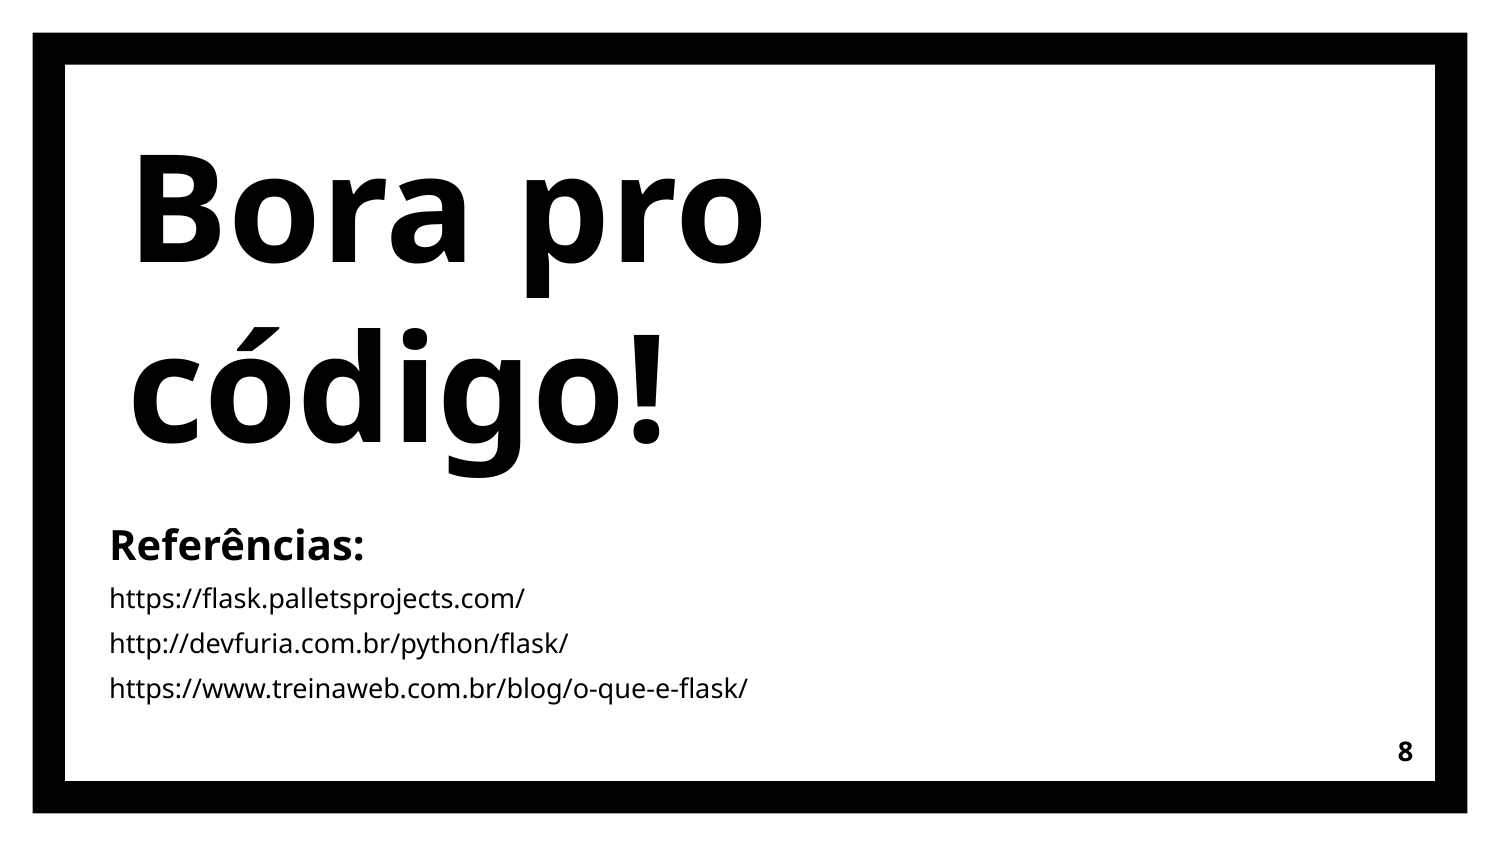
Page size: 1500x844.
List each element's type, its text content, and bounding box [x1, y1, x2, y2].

slide_number 1 [1338, 720, 1429, 786]
title Bora pro código! [112, 297, 1267, 488]
subtitle Referências: https://flask.palletsprojects.com/ http://devfuria.com.br/python/flask/ https://www.treinaweb.com.br/blog/o-que-e-flask/ [94, 608, 798, 844]
